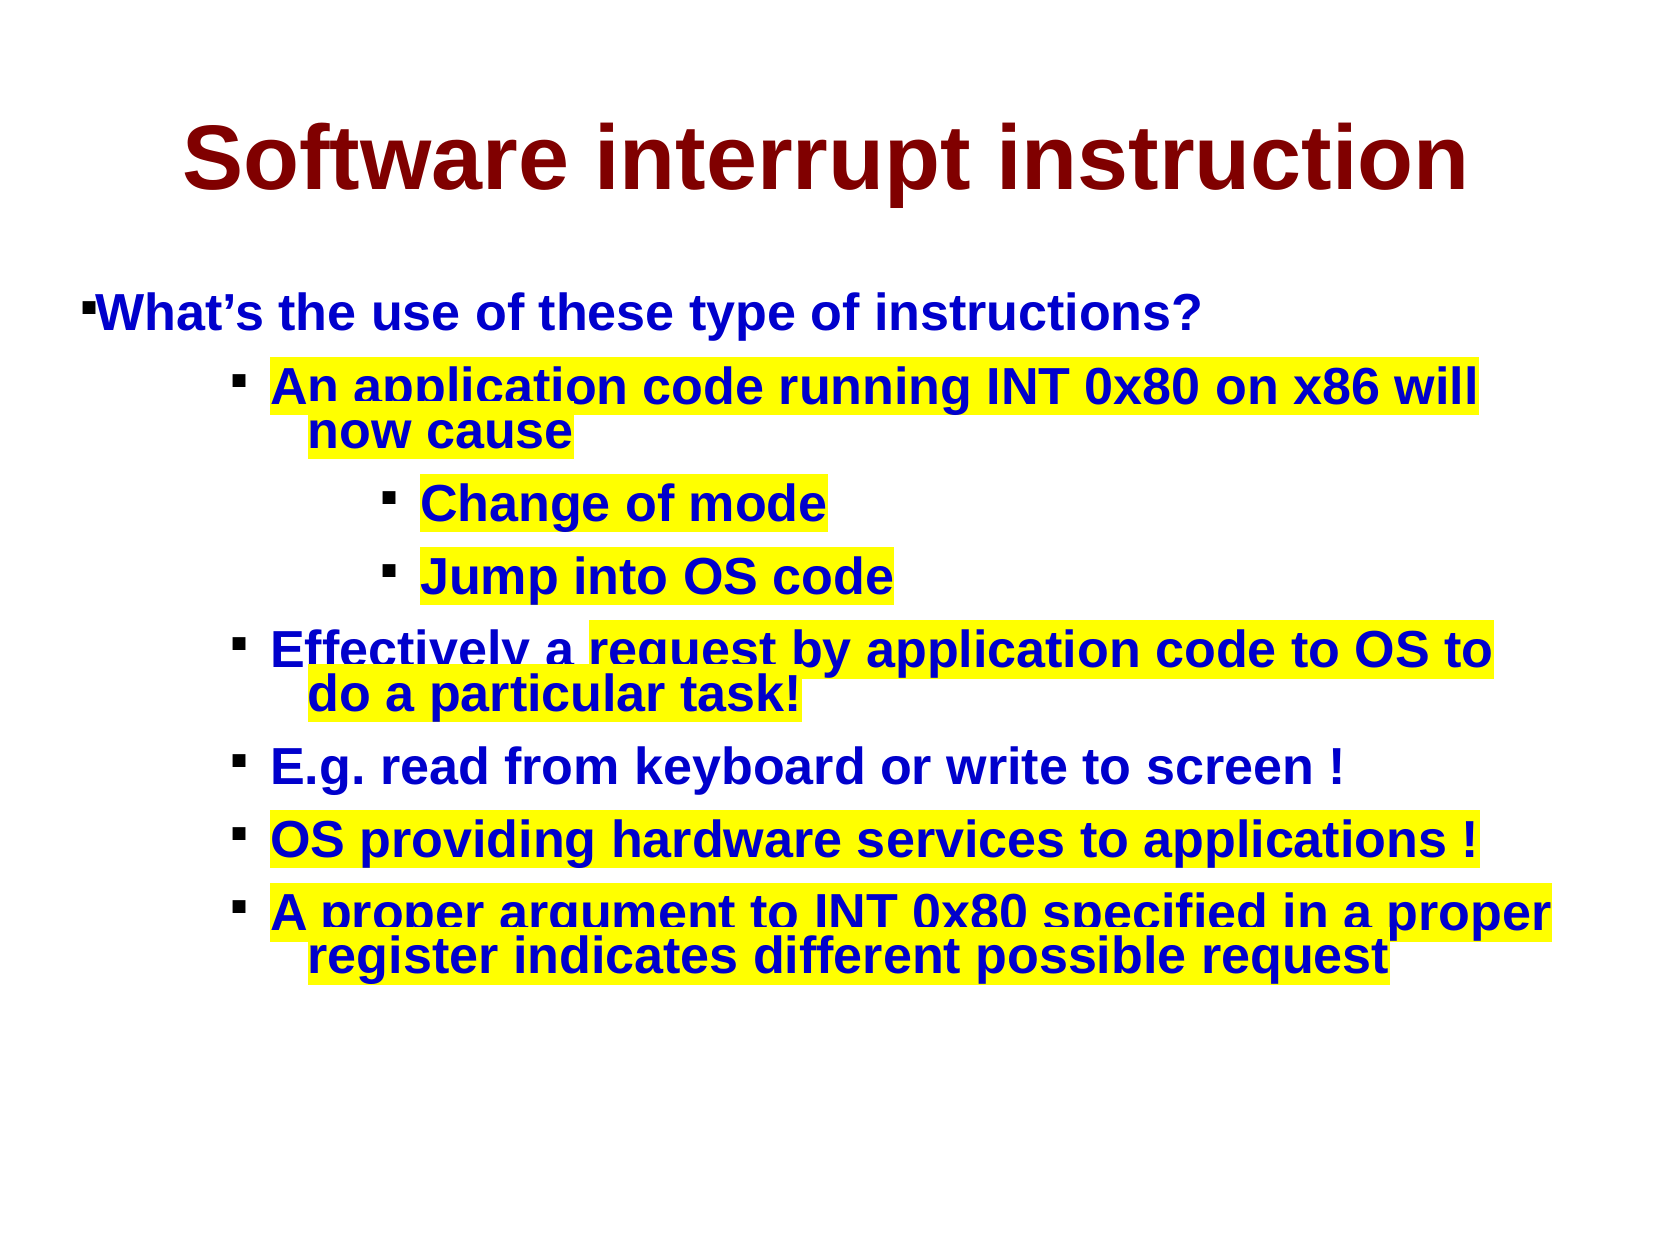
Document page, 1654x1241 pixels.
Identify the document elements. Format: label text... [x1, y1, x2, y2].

list What’s the use of these type of instructions? An application code running INT 0x80 on x86 will now cause Change of mode Jump into OS code Effectively a request by application code to OS to do a particular task! E.g. read from keyboard or write to screen ! OS providing hardware services to applications ! A proper argument to INT 0x80 specified in a proper register indicates different possible request [82, 290, 1571, 1010]
title Software interrupt instruction [82, 49, 1571, 257]
